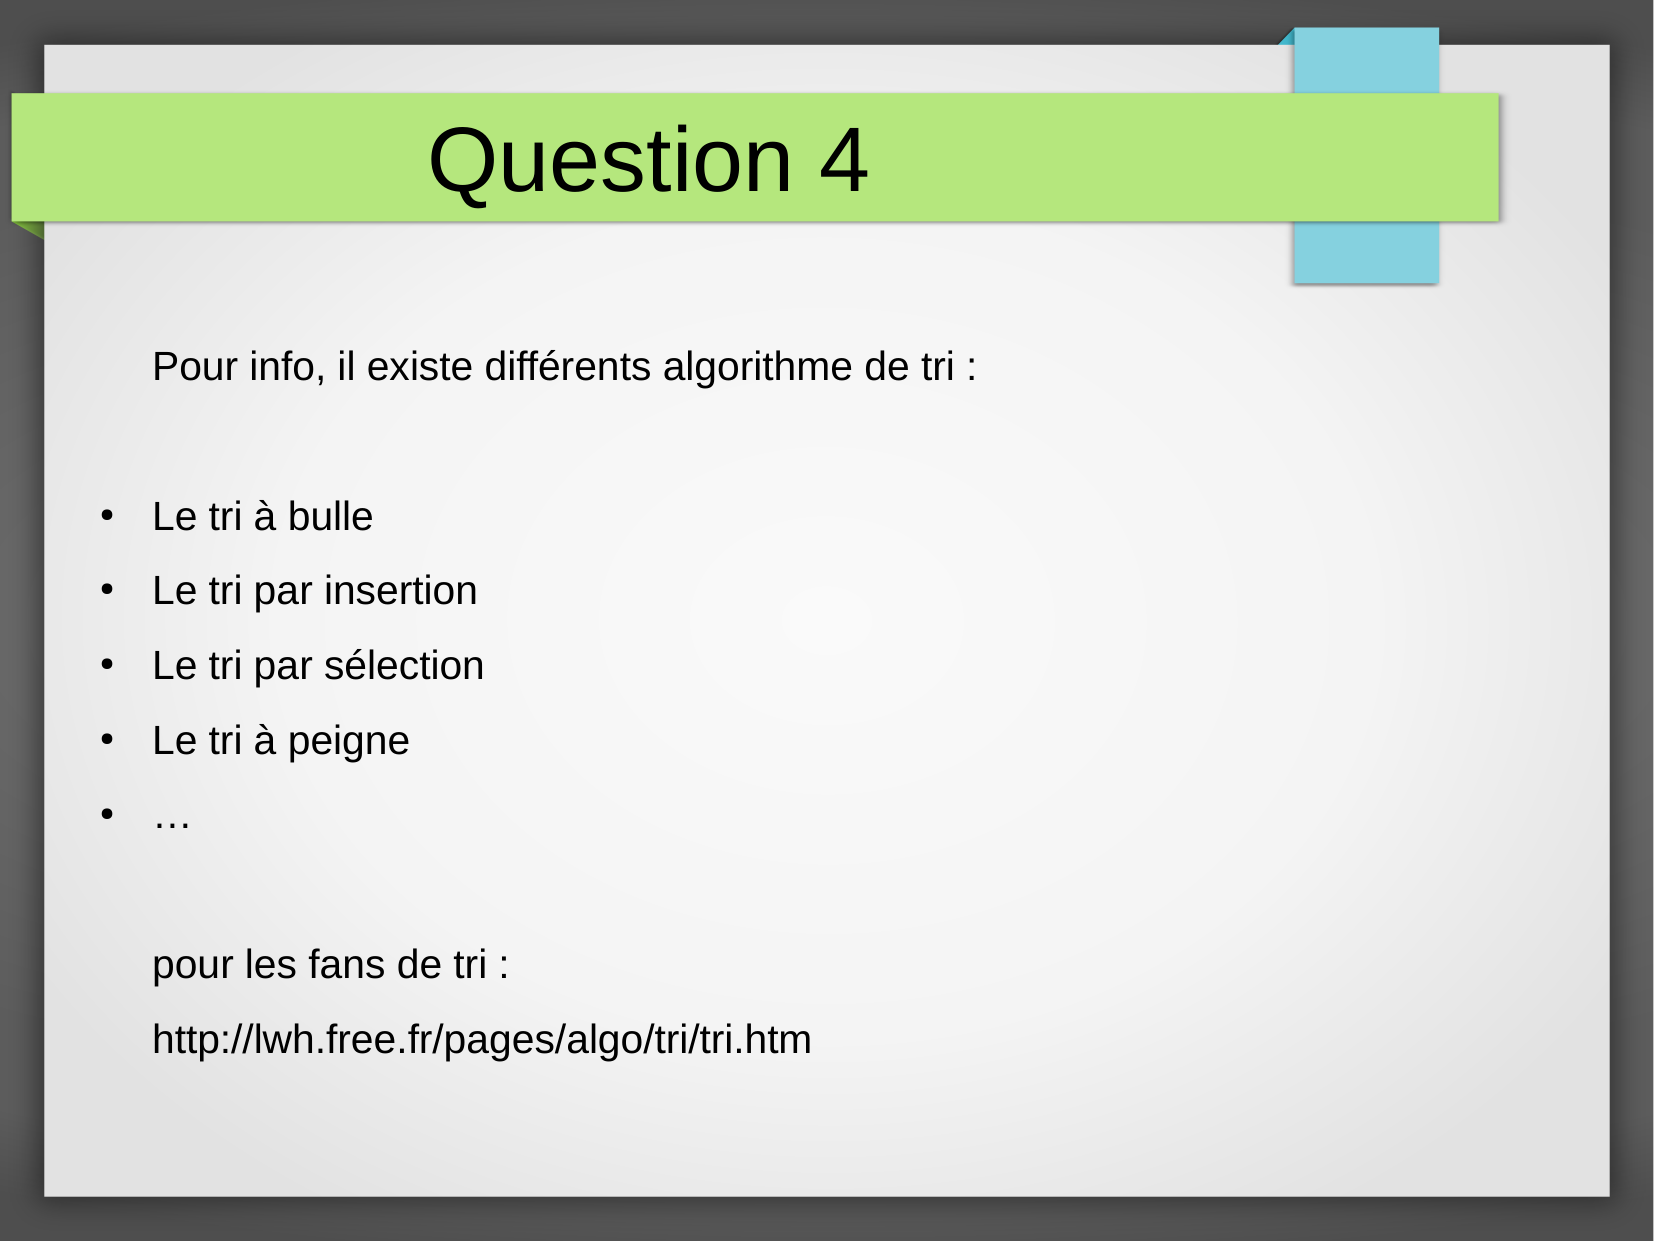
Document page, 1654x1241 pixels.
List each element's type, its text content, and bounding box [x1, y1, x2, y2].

picture [0, 0, 1654, 1241]
list Pour info, il existe différents algorithme de tri : Le tri à bulle Le tri par insertion Le tri par sélection Le tri à peigne … pour les fans de tri : http://lwh.free.fr/pages/algo/tri/tri.htm [82, 343, 1538, 1063]
title Question 4 [70, 106, 1229, 213]
